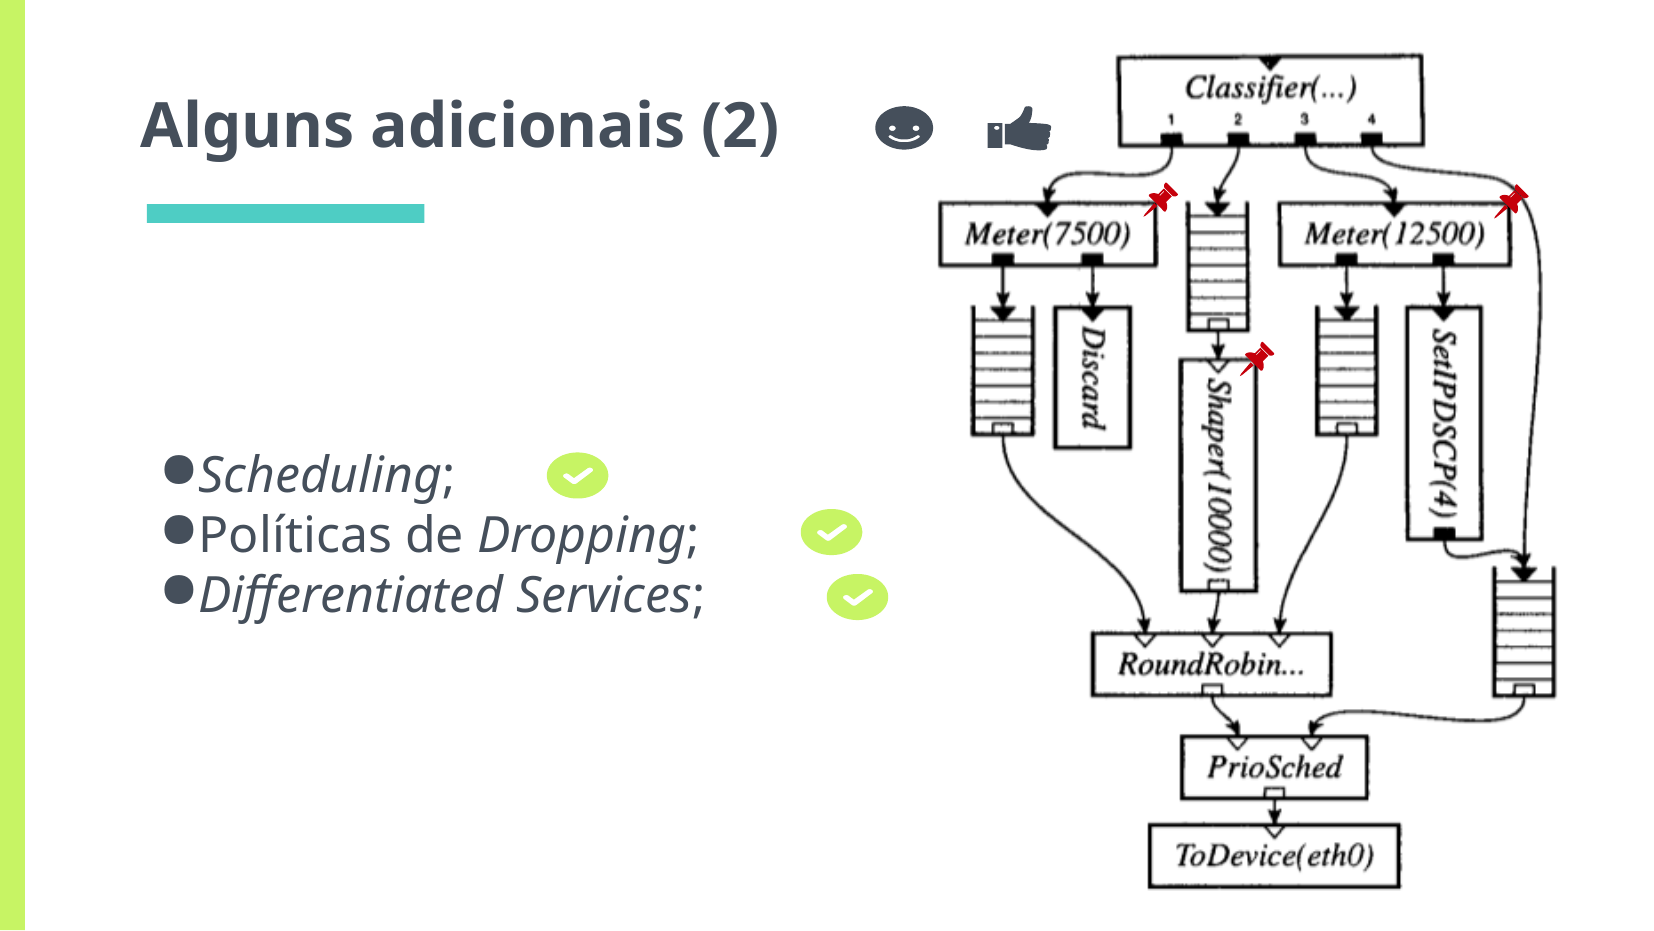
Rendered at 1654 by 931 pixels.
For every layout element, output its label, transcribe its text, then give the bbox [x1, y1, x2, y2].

text_box [1239, 341, 1275, 377]
picture [919, 41, 1575, 905]
list Scheduling; Políticas de Dropping; Differentiated Services; [106, 271, 804, 794]
text_box [1143, 182, 1178, 217]
text_box [987, 123, 1003, 148]
text_box [800, 509, 863, 556]
text_box [1494, 184, 1529, 219]
text_box [826, 574, 889, 621]
text_box [546, 452, 609, 499]
title Alguns adicionais (2) [124, 0, 1529, 176]
text_box [1004, 106, 1052, 151]
text_box [875, 106, 934, 150]
